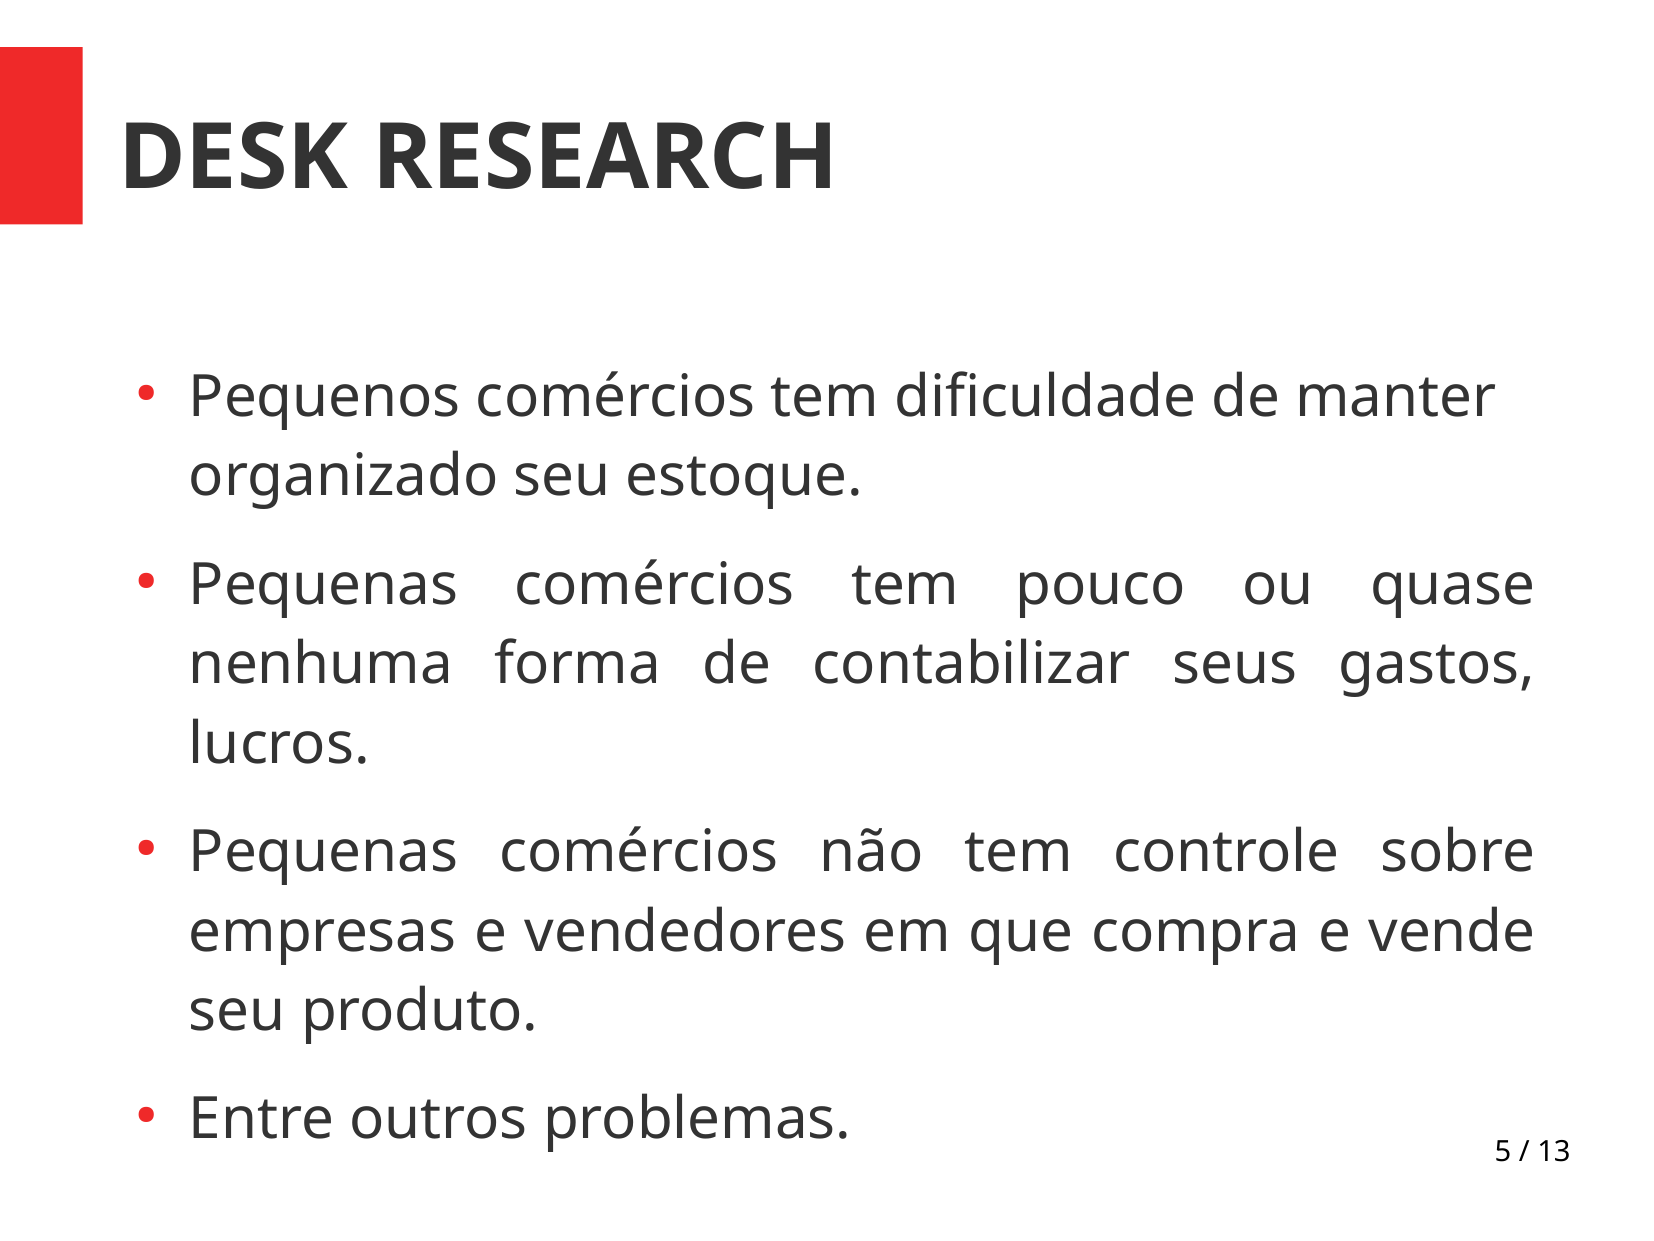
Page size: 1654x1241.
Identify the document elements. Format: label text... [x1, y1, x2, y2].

list Pequenos comércios tem dificuldade de manter organizado seu estoque. Pequenas comércios tem pouco ou quase nenhuma forma de contabilizar seus gastos, lucros. Pequenas comércios não tem controle sobre empresas e vendedores em que compra e vende seu produto. Entre outros problemas. [118, 354, 1536, 1074]
title DESK RESEARCH [118, 49, 1571, 257]
